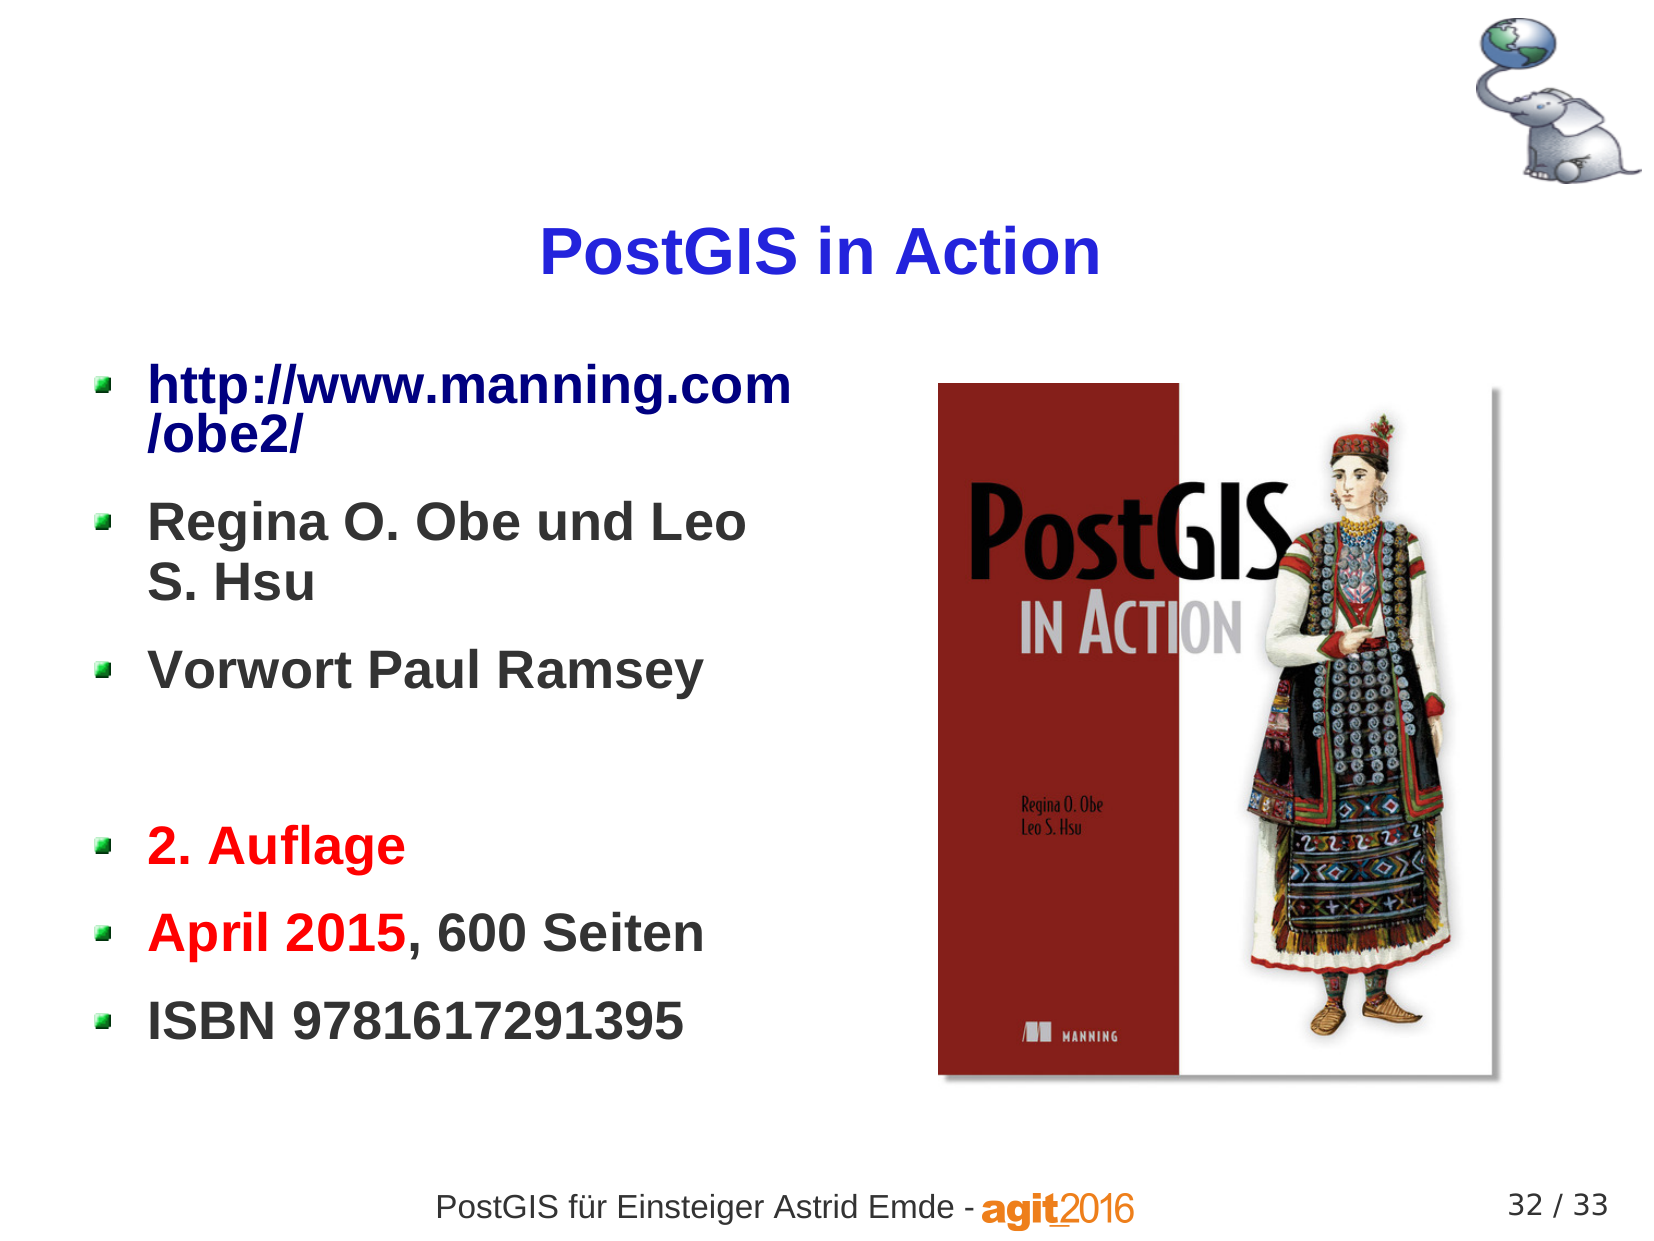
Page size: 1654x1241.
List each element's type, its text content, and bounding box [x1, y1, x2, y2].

title PostGIS in Action [76, 177, 1565, 325]
picture [1476, 18, 1642, 184]
picture [981, 1192, 1135, 1232]
list http://www.manning.com/obe2/ Regina O. Obe und Leo S. Hsu Vorwort Paul Ramsey 2. Auflage April 2015, 600 Seiten ISBN 9781617291395 [76, 354, 804, 1173]
picture [938, 383, 1506, 1089]
